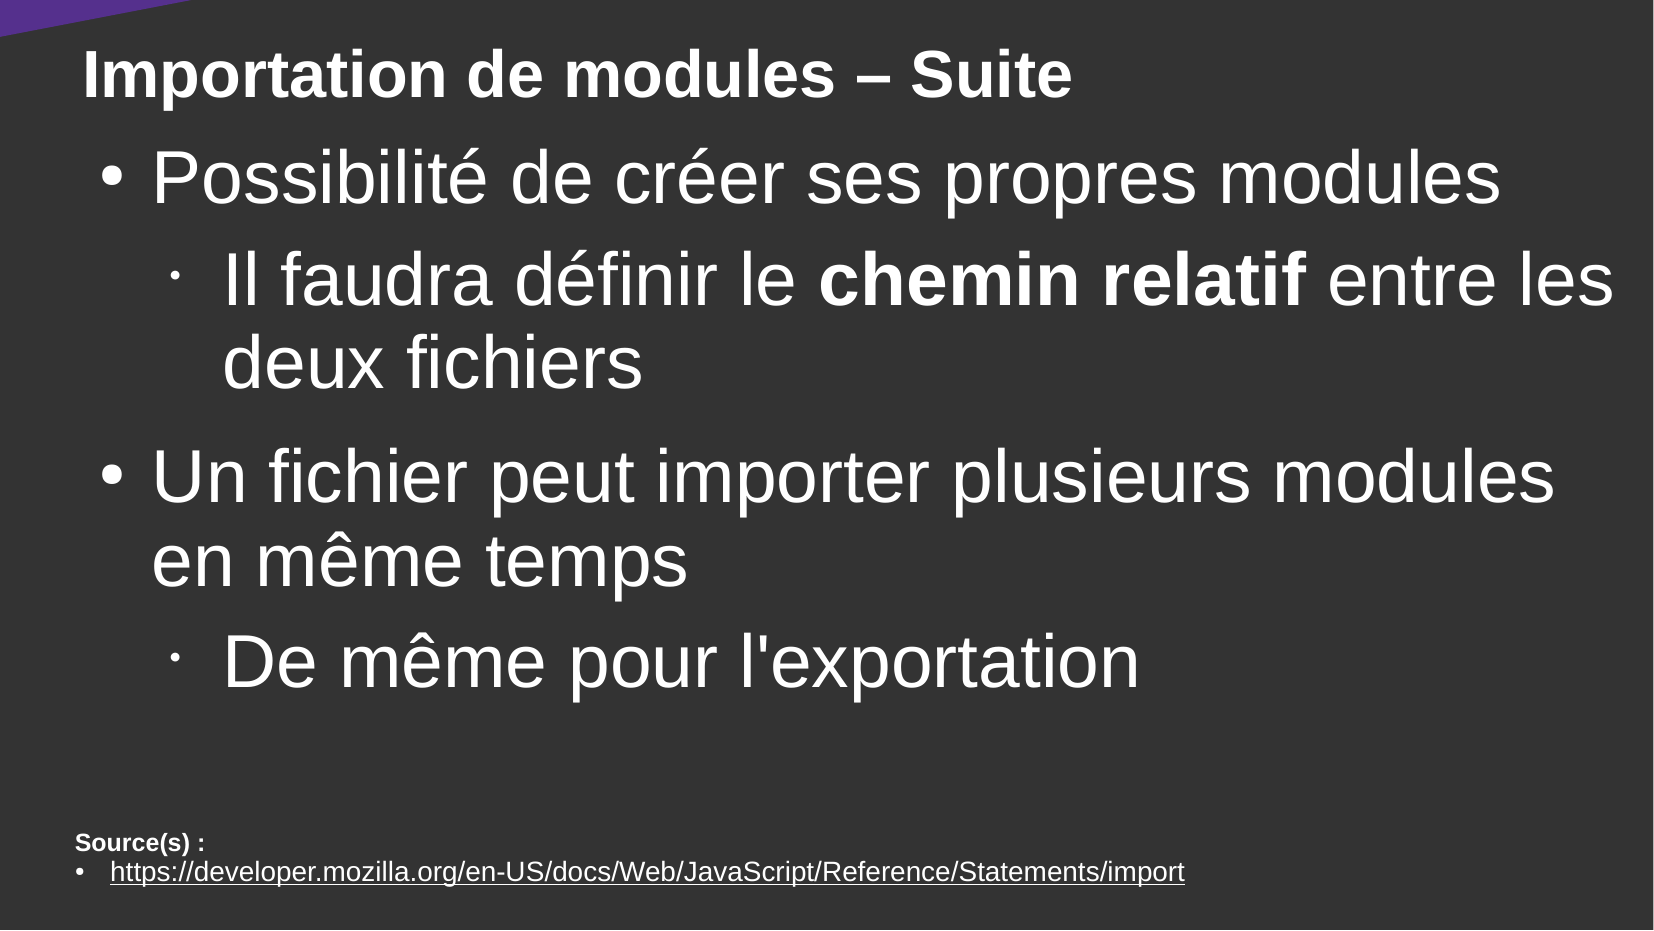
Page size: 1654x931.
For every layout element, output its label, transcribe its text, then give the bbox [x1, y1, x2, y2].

text_box [0, 0, 192, 37]
text_box Source(s) : https://developer.mozilla.org/en-US/docs/Web/JavaScript/Reference/Statements/import [59, 821, 1546, 906]
list Possibilité de créer ses propres modules Il faudra définir le chemin relatif entre les deux fichiers Un fichier peut importer plusieurs modules en même temps De même pour l'exportation [80, 135, 1619, 756]
title Importation de modules – Suite [82, 37, 1571, 114]
